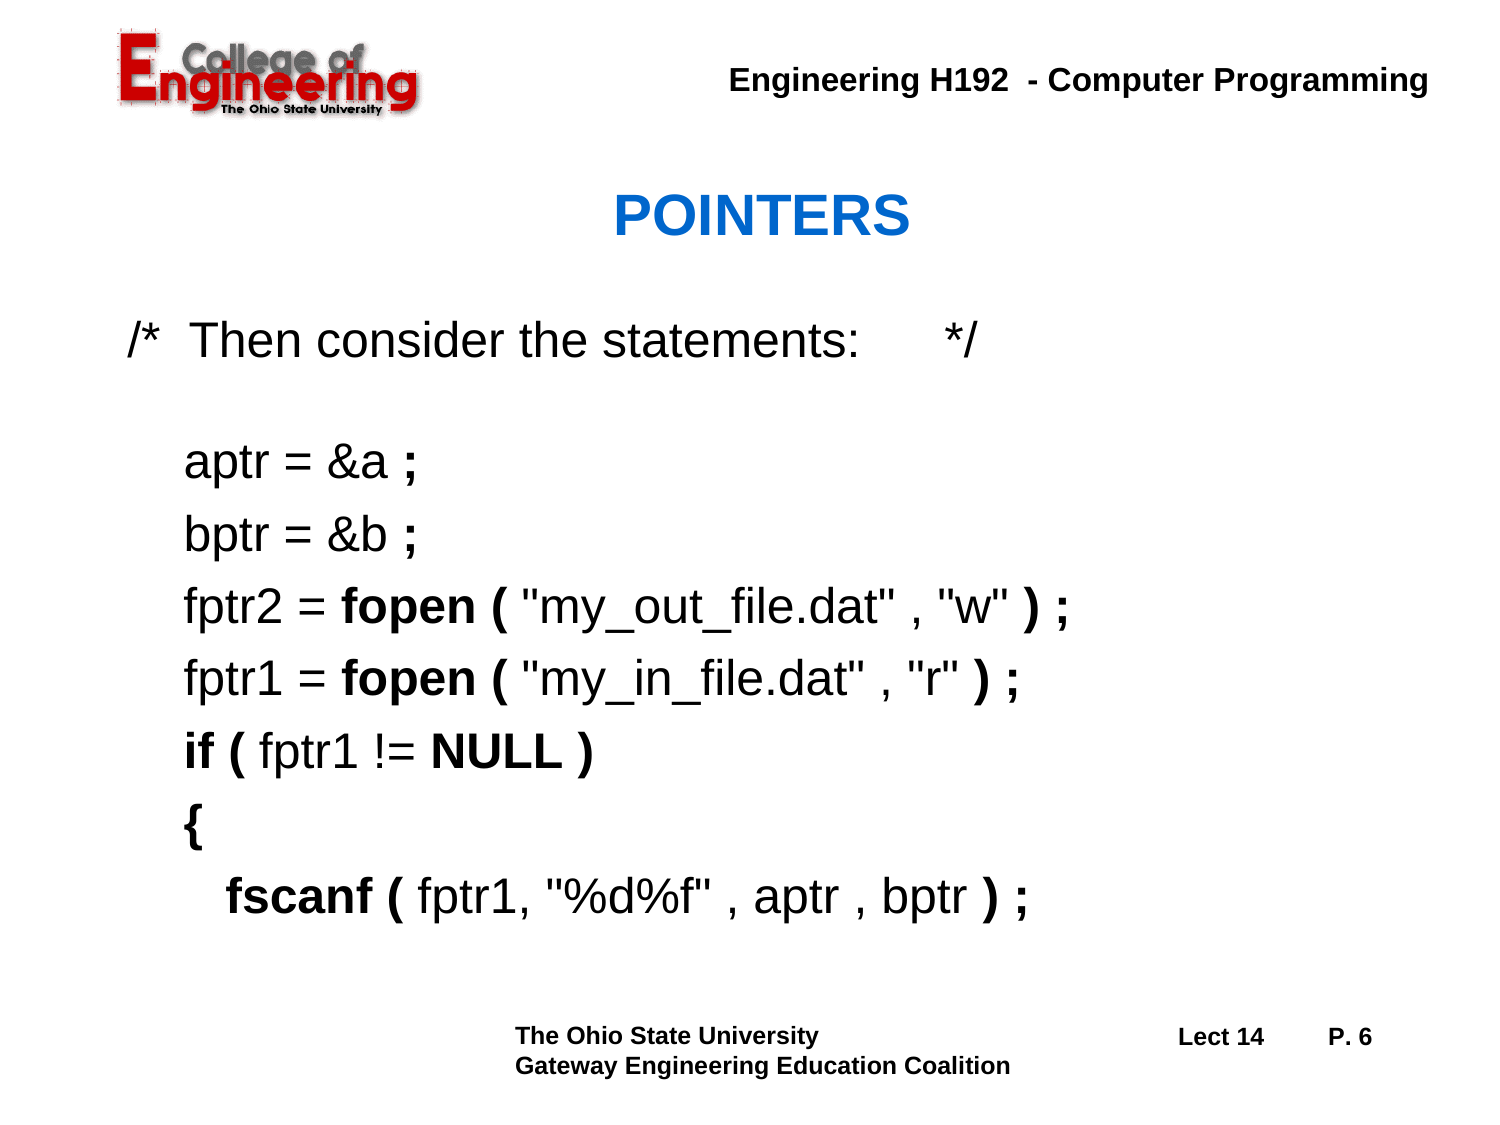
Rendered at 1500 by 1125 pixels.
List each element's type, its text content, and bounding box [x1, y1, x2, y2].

list /* Then consider the statements: */ aptr = &a ; bptr = &b ; fptr2 = fopen ( "my_out_file.dat" , "w" ) ; fptr1 = fopen ( "my_in_file.dat" , "r" ) ; if ( fptr1 != NULL ) { fscanf ( fptr1, "%d%f" , aptr , bptr ) ; [112, 299, 1388, 947]
title POINTERS [125, 174, 1401, 250]
